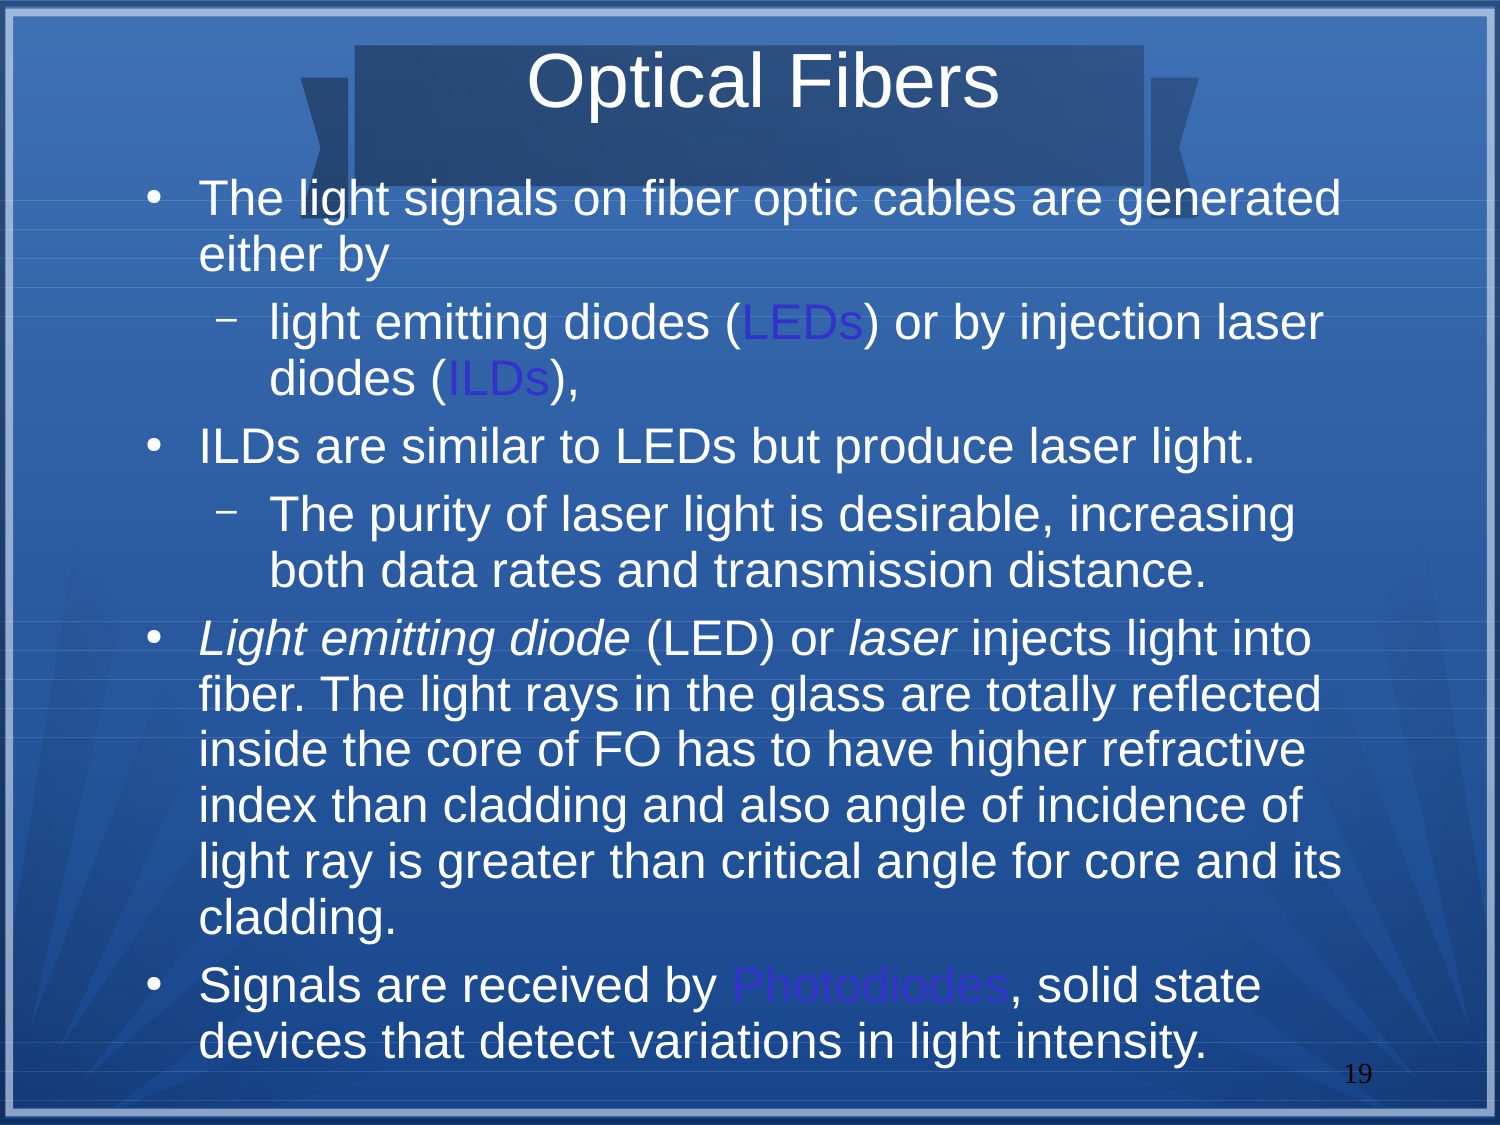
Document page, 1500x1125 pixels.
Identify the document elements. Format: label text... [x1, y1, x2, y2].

title Optical Fibers [112, 0, 1388, 162]
text_box 47 [1074, 1050, 1388, 1125]
list The light signals on fiber optic cables are generated either by light emitting diodes (LEDs) or by injection laser diodes (ILDs), ILDs are similar to LEDs but produce laser light. The purity of laser light is desirable, increasing both data rates and transmission distance. Light emitting diode (LED) or laser injects light into fiber. The light rays in the glass are totally reflected inside the core of FO has to have higher refractive index than cladding and also angle of incidence of light ray is greater than critical angle for core and its cladding. Signals are received by Photodiodes, solid state devices that detect variations in light intensity. [112, 162, 1388, 1125]
